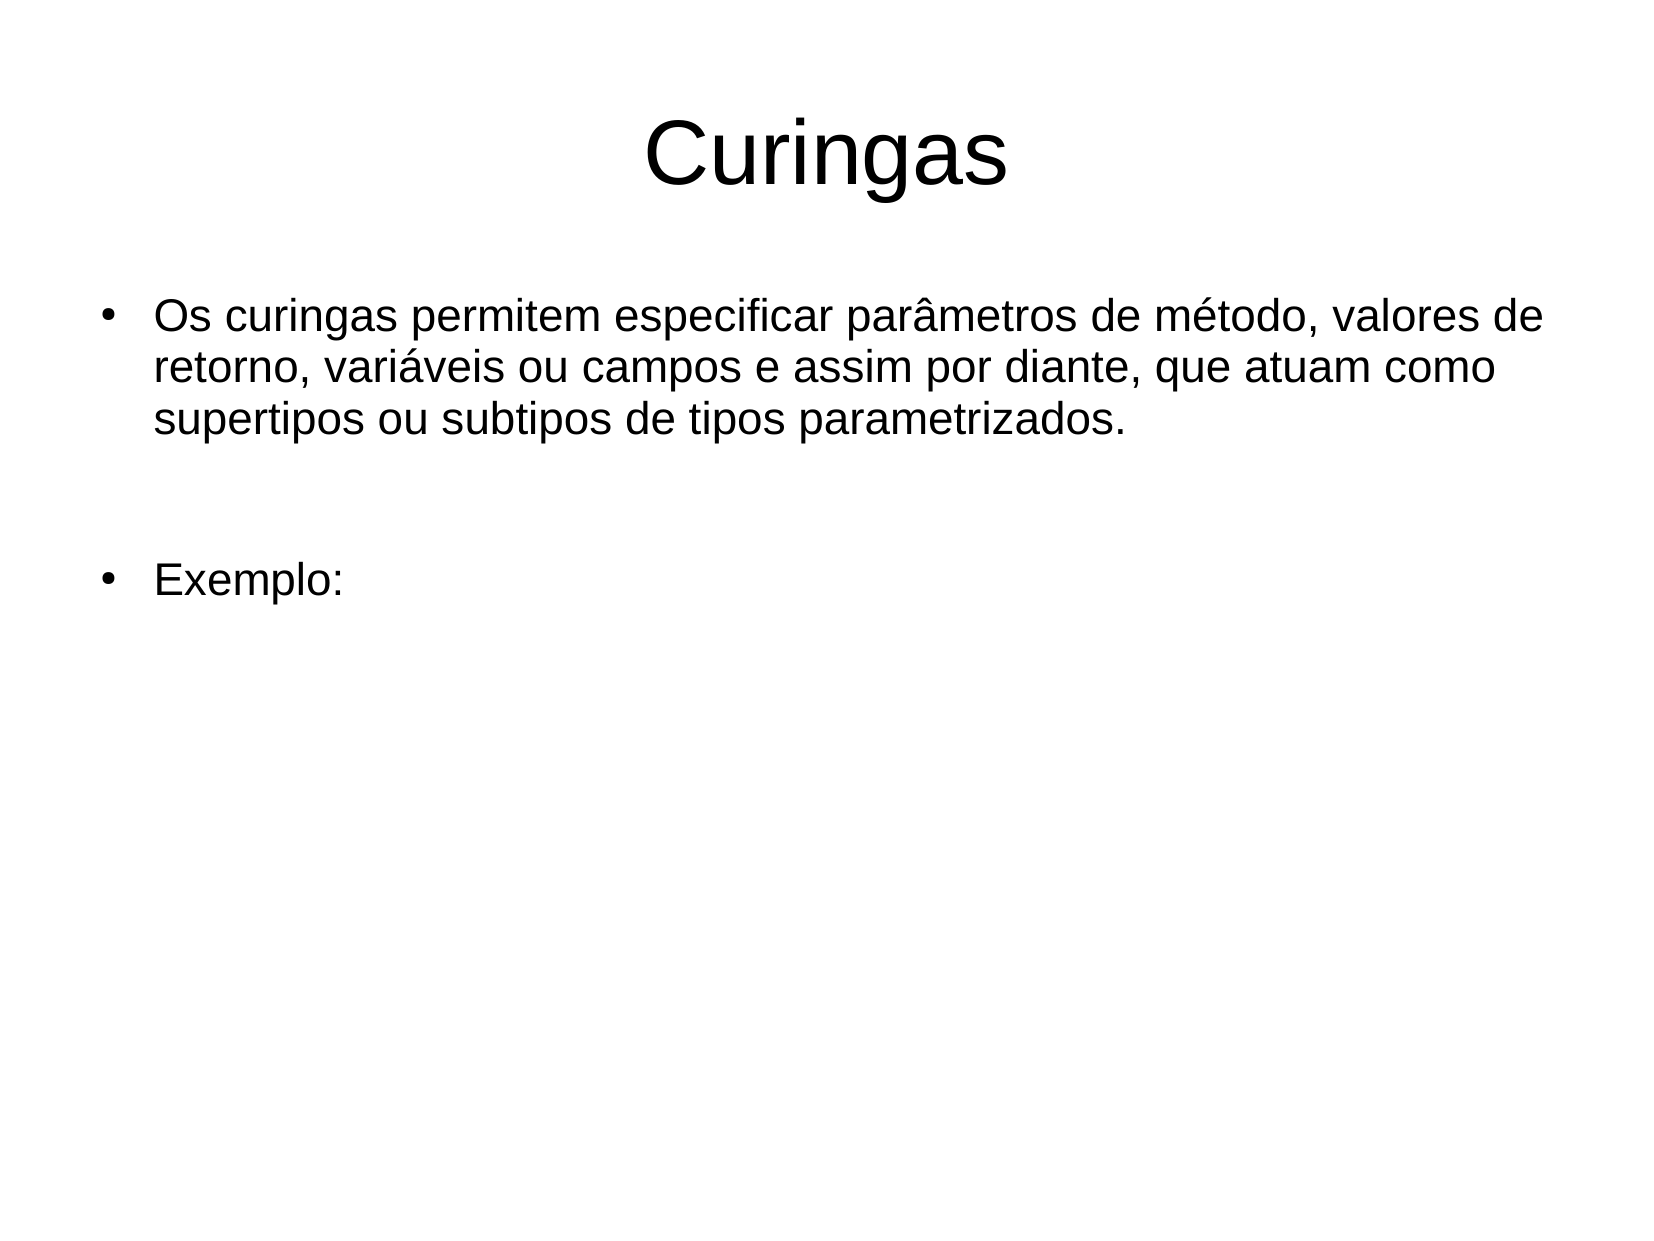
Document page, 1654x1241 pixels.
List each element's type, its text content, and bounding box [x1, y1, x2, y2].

list Os curingas permitem especificar parâmetros de método, valores de retorno, variáveis ou campos e assim por diante, que atuam como supertipos ou subtipos de tipos parametrizados. Exemplo: [82, 290, 1571, 1109]
title Curingas [82, 49, 1571, 257]
